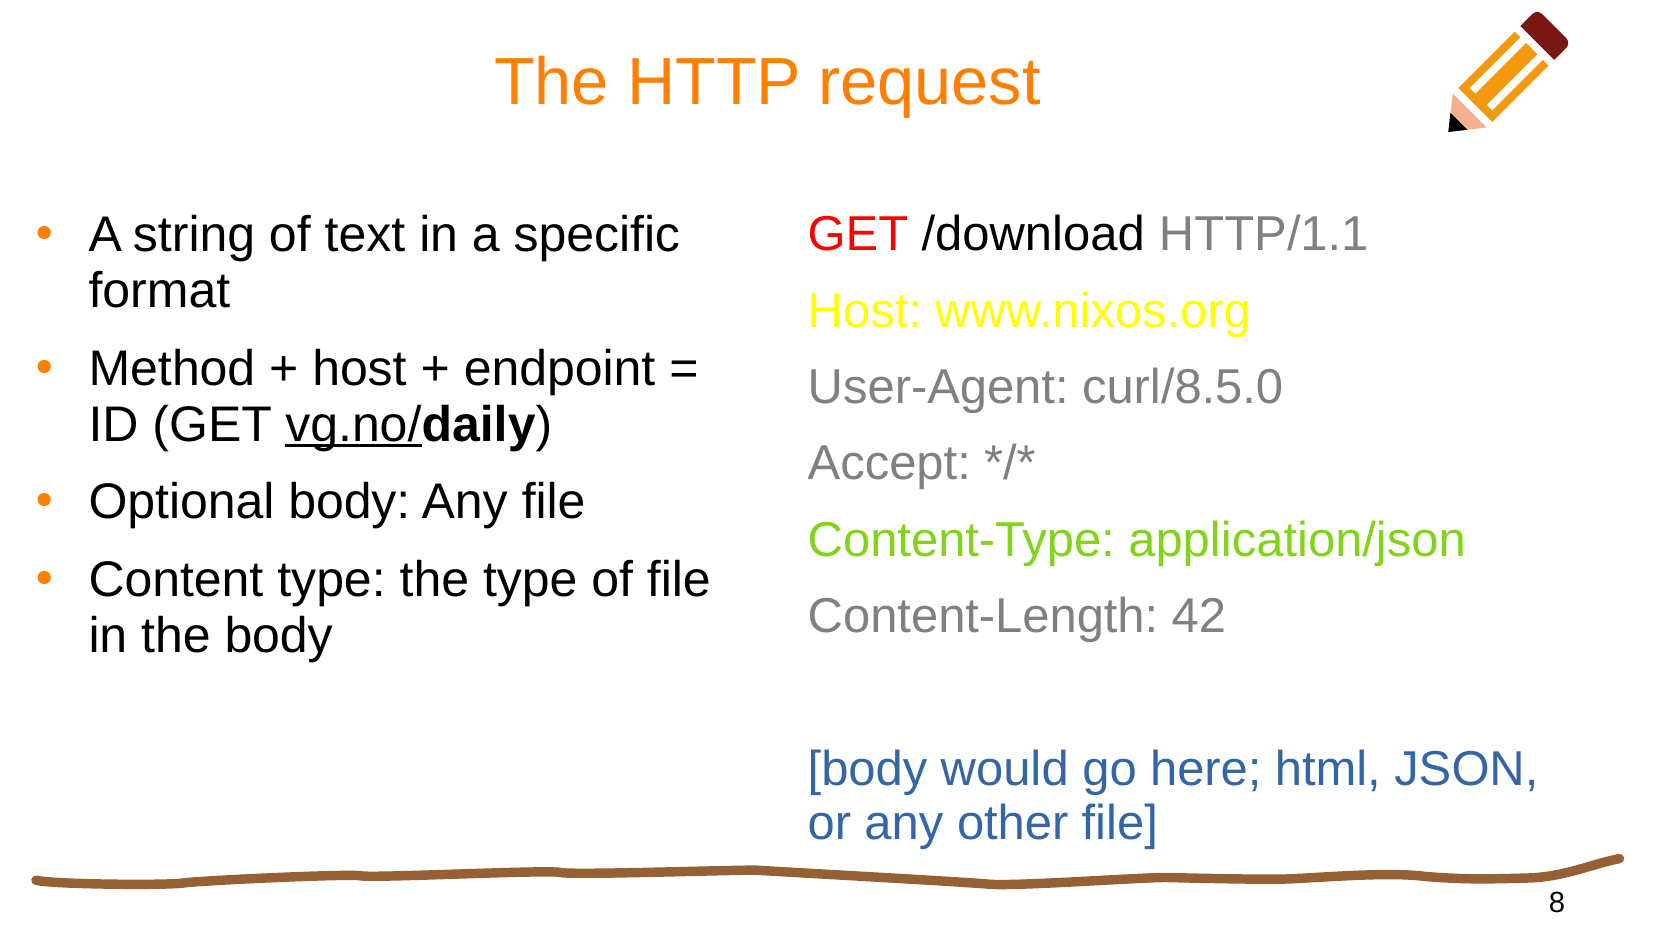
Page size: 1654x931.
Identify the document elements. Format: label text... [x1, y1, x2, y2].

list A string of text in a specific format Method + host + endpoint = ID (GET vg.no/daily) Optional body: Any file Content type: the type of file in the body [17, 206, 738, 857]
title The HTTP request [88, 29, 1447, 133]
list GET /download HTTP/1.1 Host: www.nixos.org User-Agent: curl/8.5.0 Accept: */* Content-Type: application/json Content-Length: 42 [body would go here; html, JSON, or any other file] [738, 206, 1566, 857]
